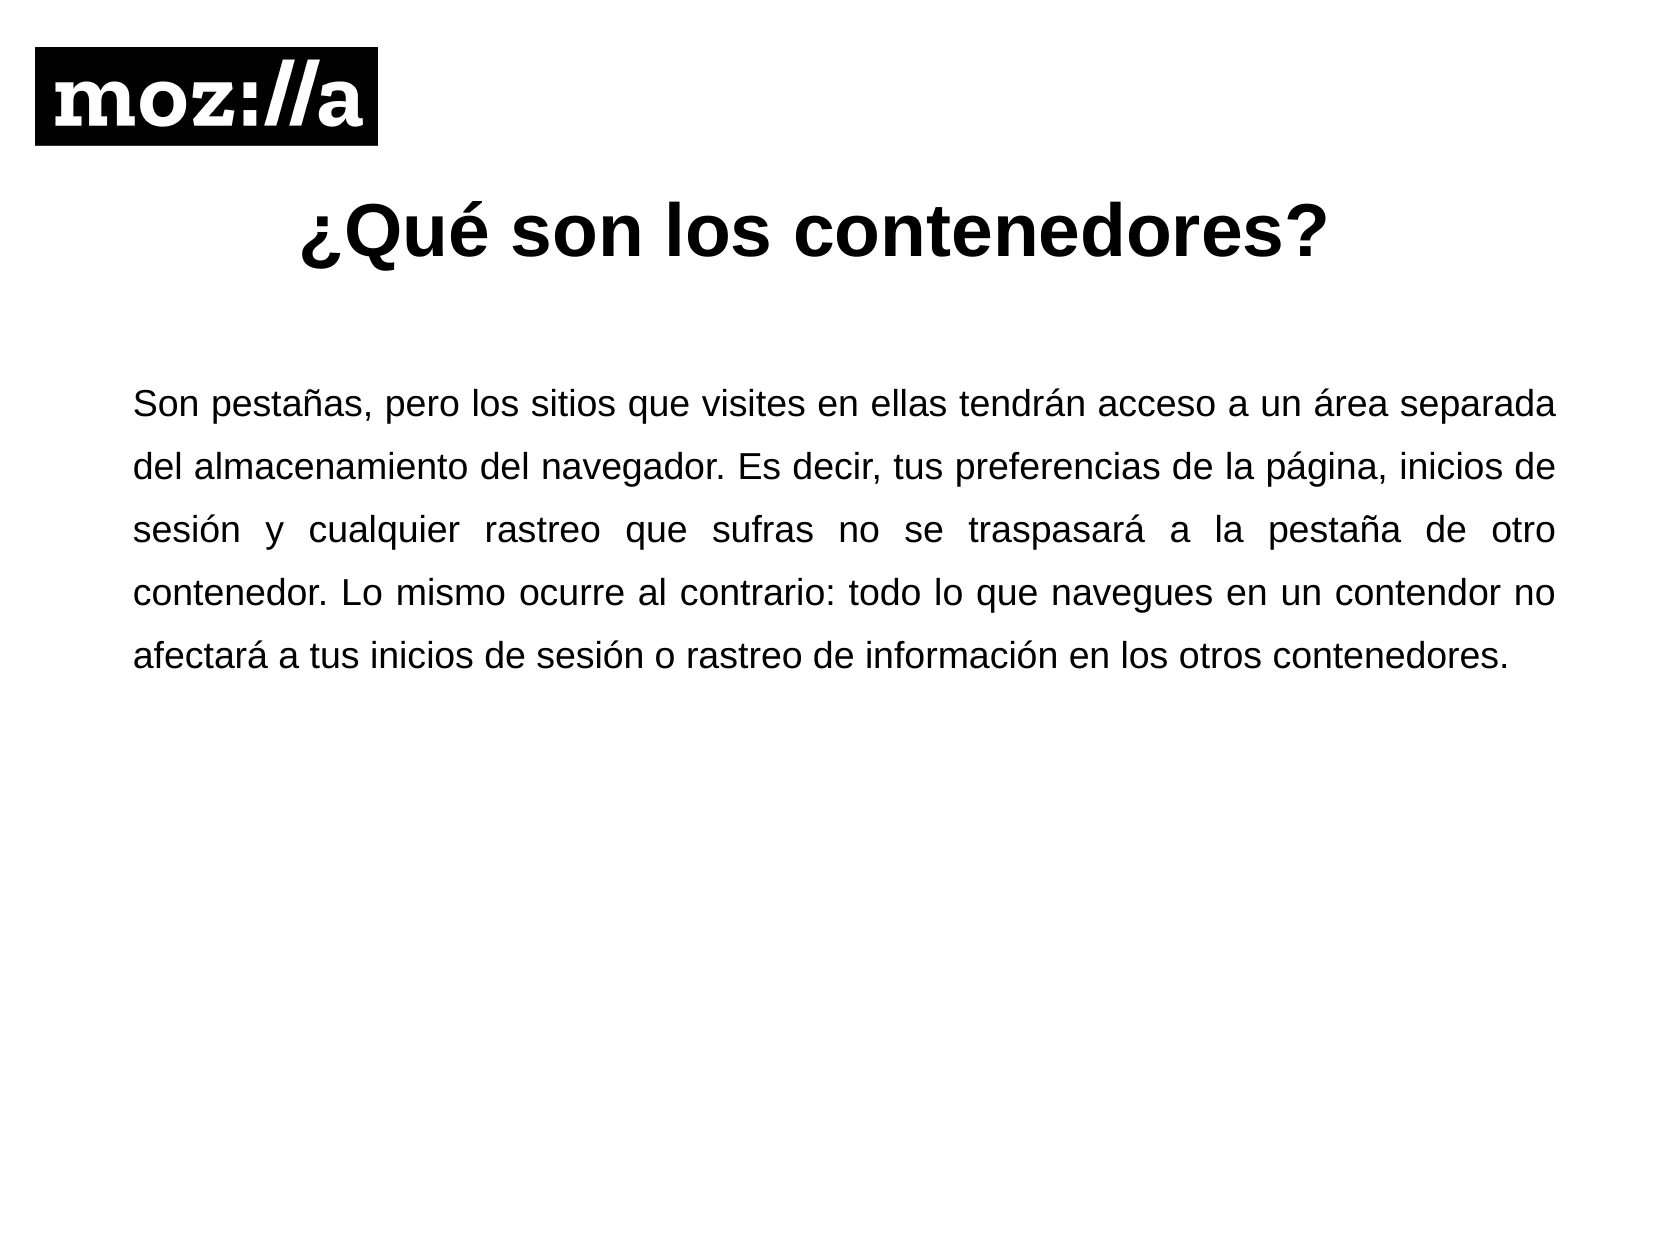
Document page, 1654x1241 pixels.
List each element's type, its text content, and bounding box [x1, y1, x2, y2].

text_box Son pestañas, pero los sitios que visites en ellas tendrán acceso a un área separada del almacenamiento del navegador. Es decir, tus preferencias de la página, inicios de sesión y cualquier rastreo que sufras no se traspasará a la pestaña de otro contenedor. Lo mismo ocurre al contrario: todo lo que navegues en un contendor no afectará a tus inicios de sesión o rastreo de información en los otros contenedores. [118, 354, 1571, 945]
picture [35, 47, 378, 146]
text_box ¿Qué son los contenedores? [70, 154, 1559, 308]
subtitle [82, 290, 1571, 1010]
